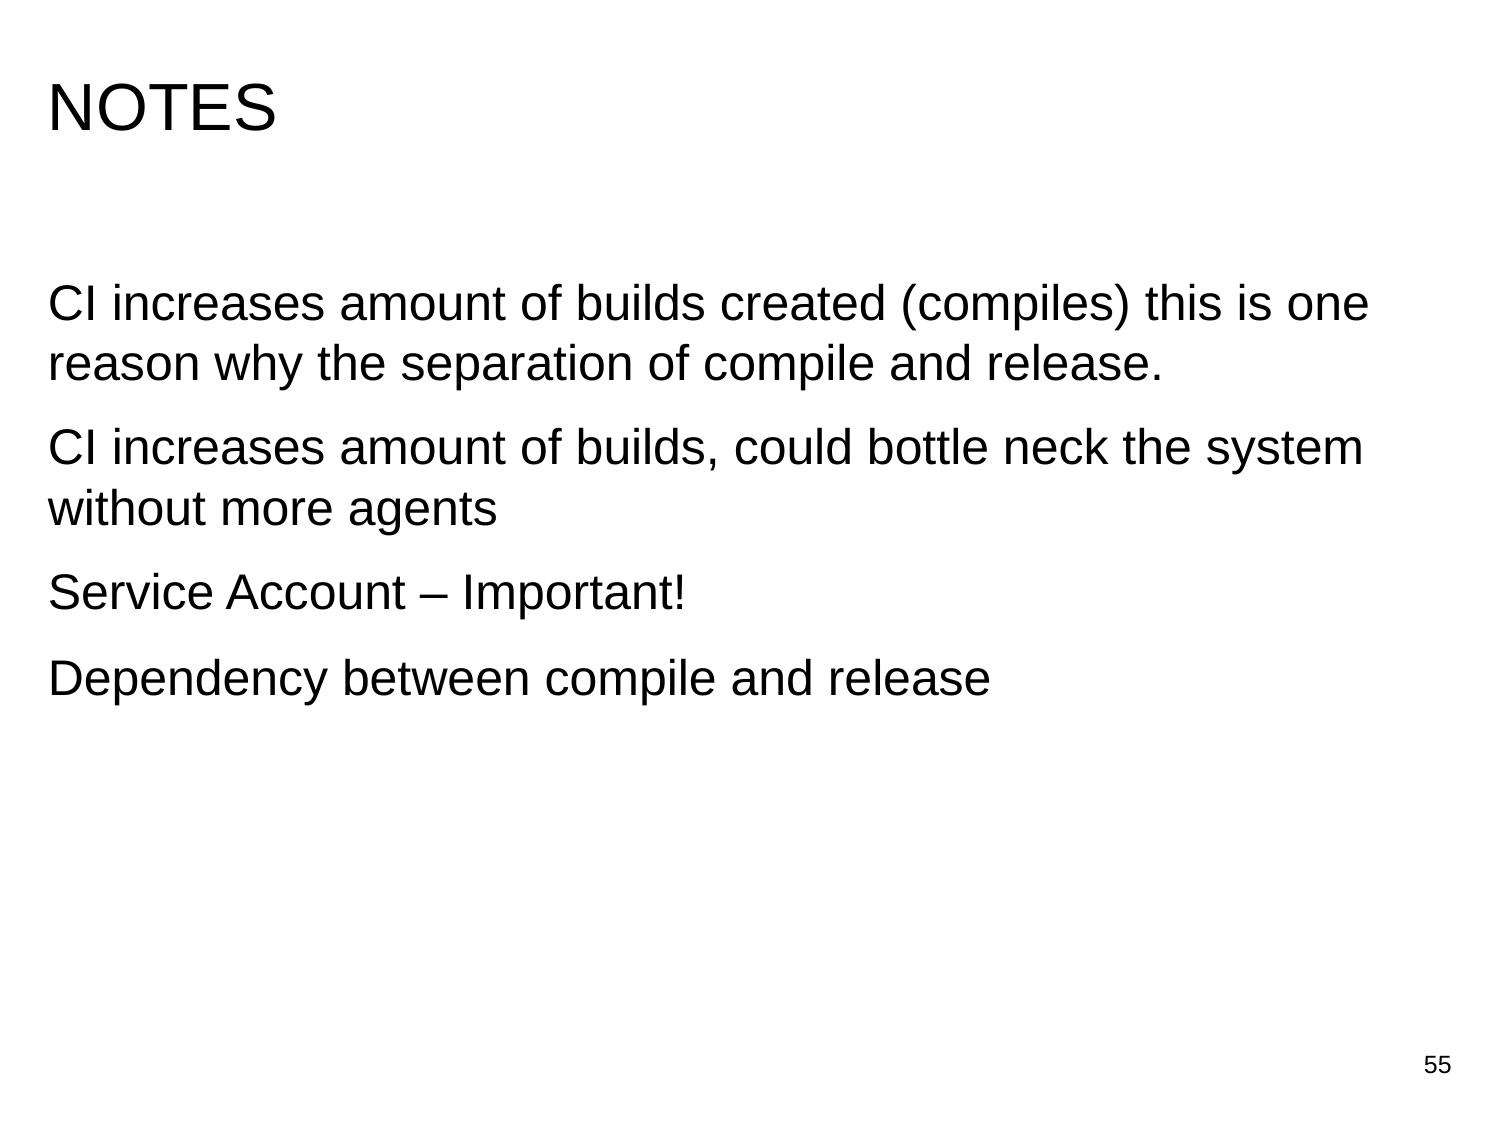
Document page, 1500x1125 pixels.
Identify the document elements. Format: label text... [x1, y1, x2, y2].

slide_number <number> [1325, 1047, 1452, 1080]
title Notes [48, 57, 1452, 150]
list CI increases amount of builds created (compiles) this is one reason why the separation of compile and release. CI increases amount of builds, could bottle neck the system without more agents Service Account – Important! Dependency between compile and release [48, 262, 1452, 1021]
